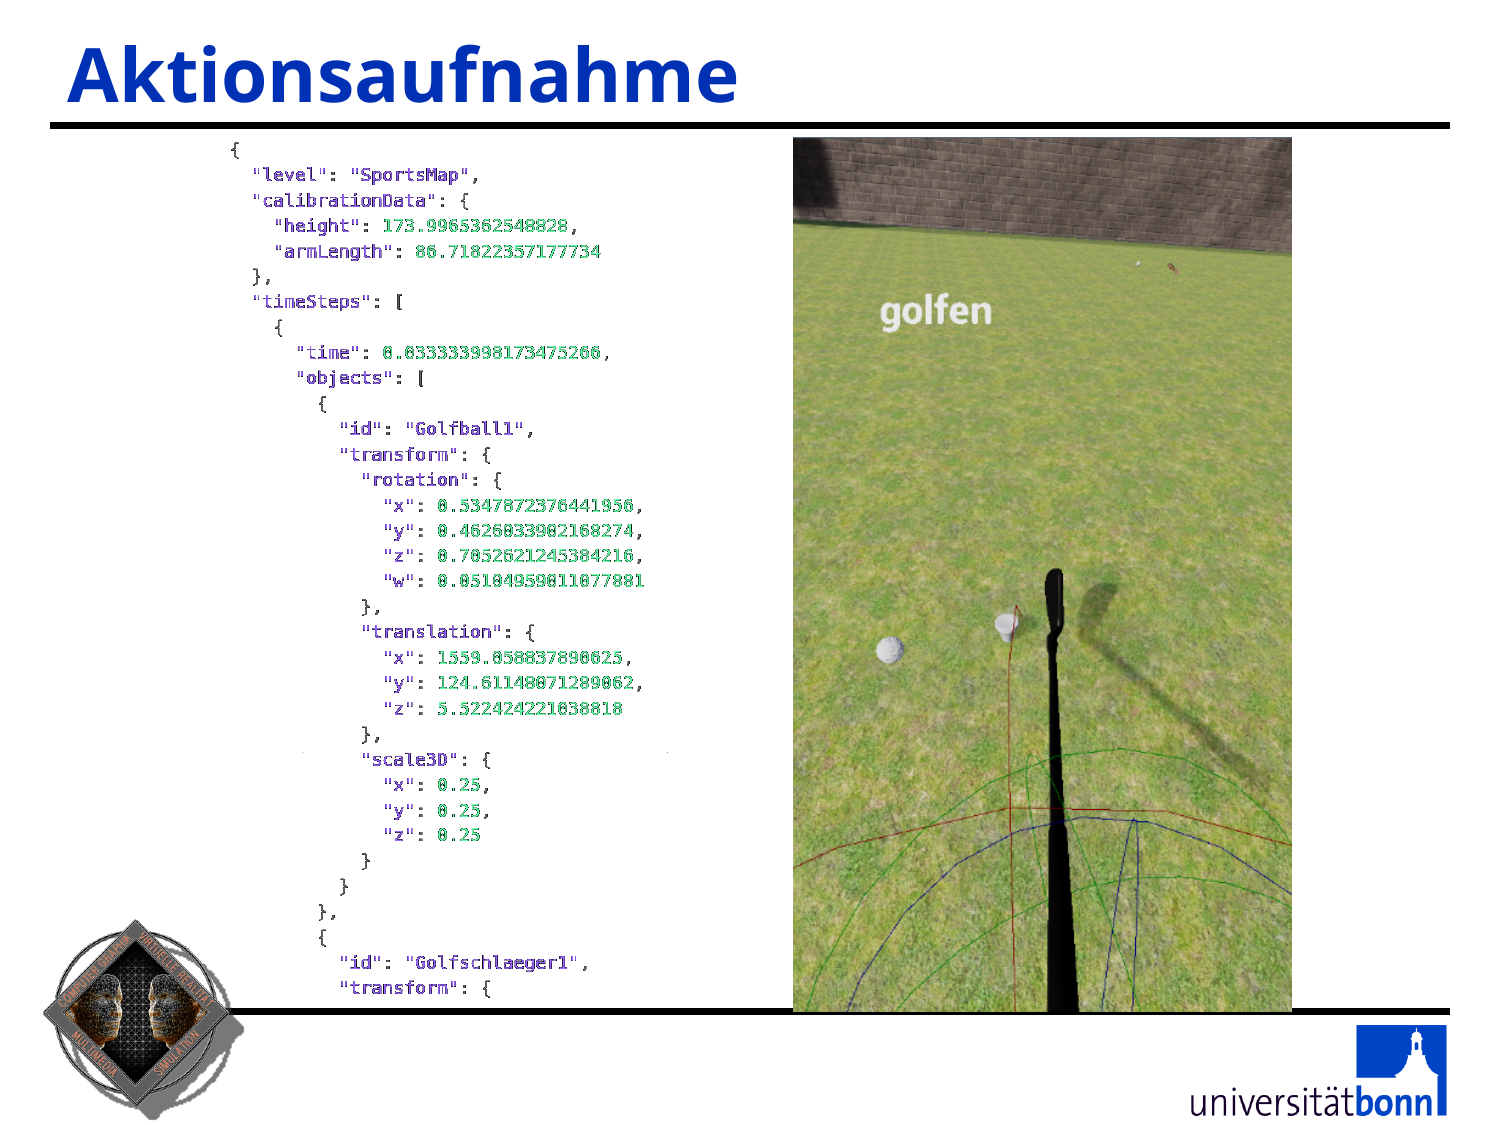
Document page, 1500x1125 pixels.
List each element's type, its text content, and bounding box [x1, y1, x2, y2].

picture [1189, 1023, 1448, 1117]
title Aktionsaufnahme [53, 18, 1447, 126]
picture [41, 136, 668, 1106]
picture [793, 137, 1292, 1012]
